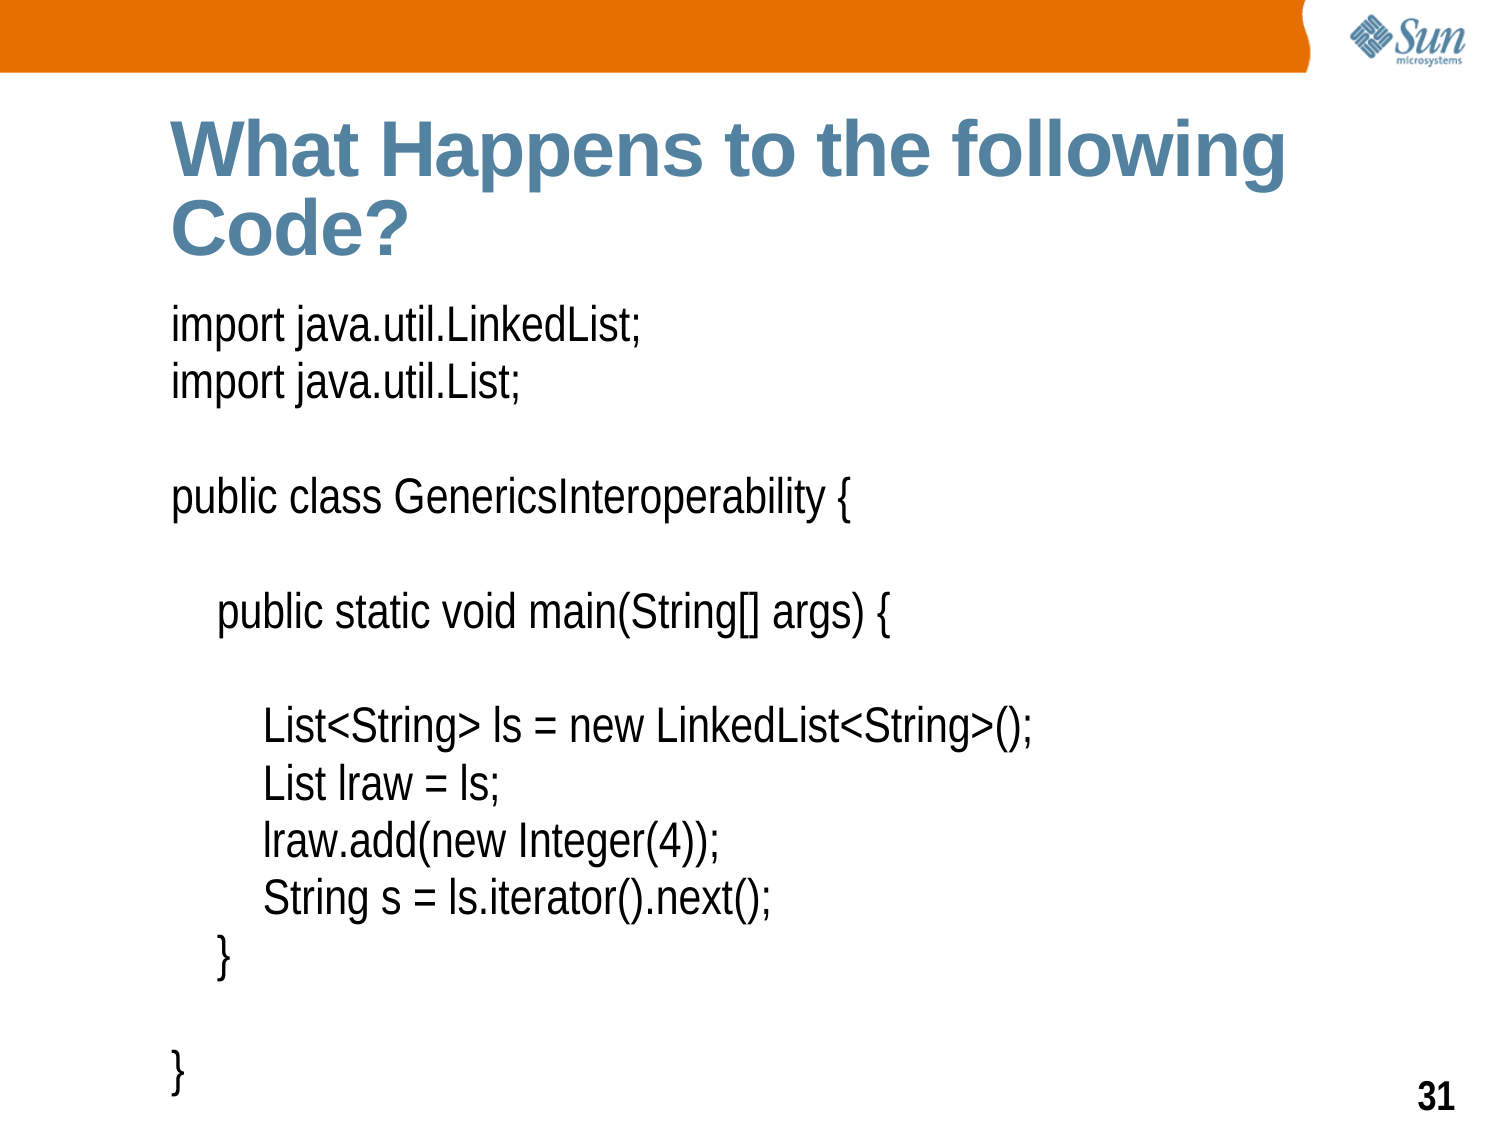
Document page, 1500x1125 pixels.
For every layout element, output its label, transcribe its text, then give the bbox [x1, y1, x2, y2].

title What Happens to the following Code? [155, 90, 1457, 294]
picture [0, 0, 1500, 75]
list import java.util.LinkedList; import java.util.List; public class GenericsInteroperability { public static void main(String[] args) { List<String> ls = new LinkedList<String>(); List lraw = ls; lraw.add(new Integer(4)); String s = ls.iterator().next(); } } [136, 287, 1407, 1091]
